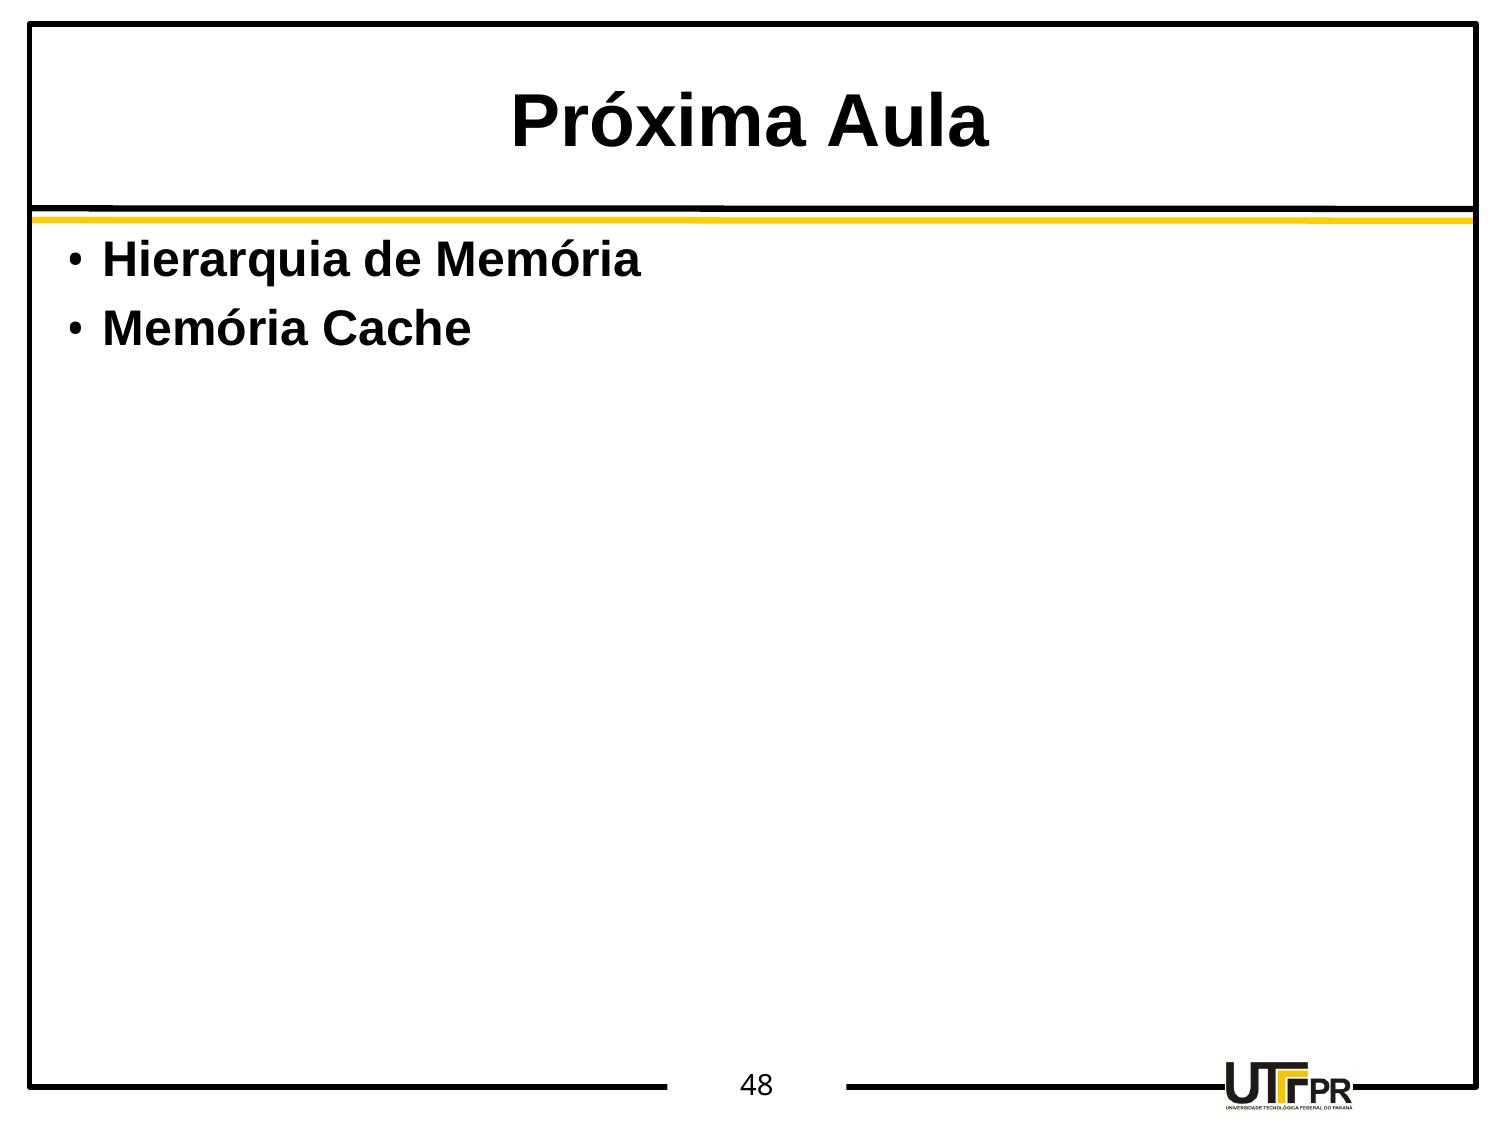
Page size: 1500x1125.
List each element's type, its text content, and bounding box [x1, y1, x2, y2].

title Próxima Aula [41, 38, 1459, 207]
list Hierarquia de Memória Memória Cache [29, 236, 1477, 1027]
picture [1225, 1062, 1353, 1110]
